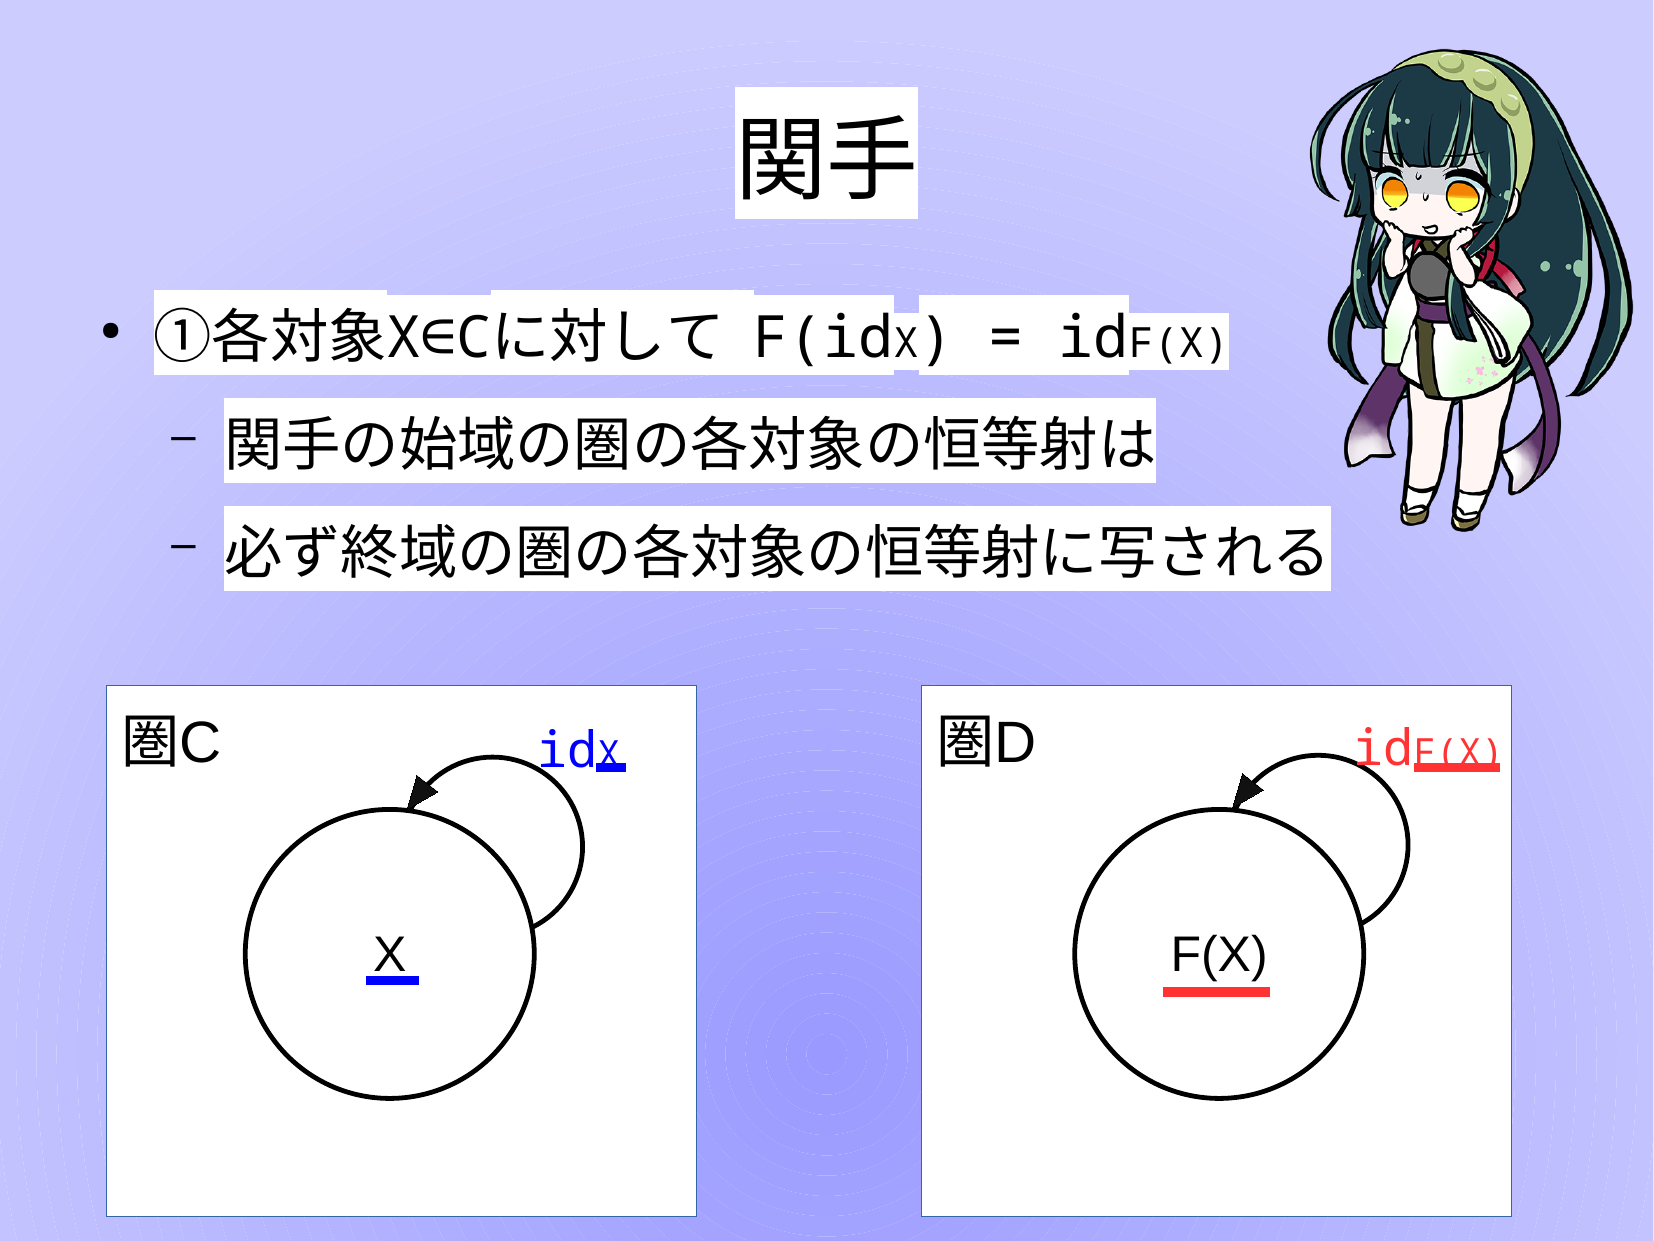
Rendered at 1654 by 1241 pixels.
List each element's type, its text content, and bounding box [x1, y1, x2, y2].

title 関手 [82, 49, 1180, 257]
text_box 圏D [921, 687, 1087, 768]
text_box idX [507, 706, 650, 780]
text_box 圏C [106, 687, 272, 768]
text_box F(X) [1074, 809, 1364, 1099]
picture [1180, 35, 1654, 544]
text_box [106, 685, 697, 1217]
text_box idF(X) [1334, 704, 1523, 778]
text_box [921, 685, 1512, 1217]
list ①各対象X∈Cに対して F(idX) = idF(X) 関手の始域の圏の各対象の恒等射は 必ず終域の圏の各対象の恒等射に写される [82, 290, 1571, 1010]
text_box X [245, 809, 535, 1099]
